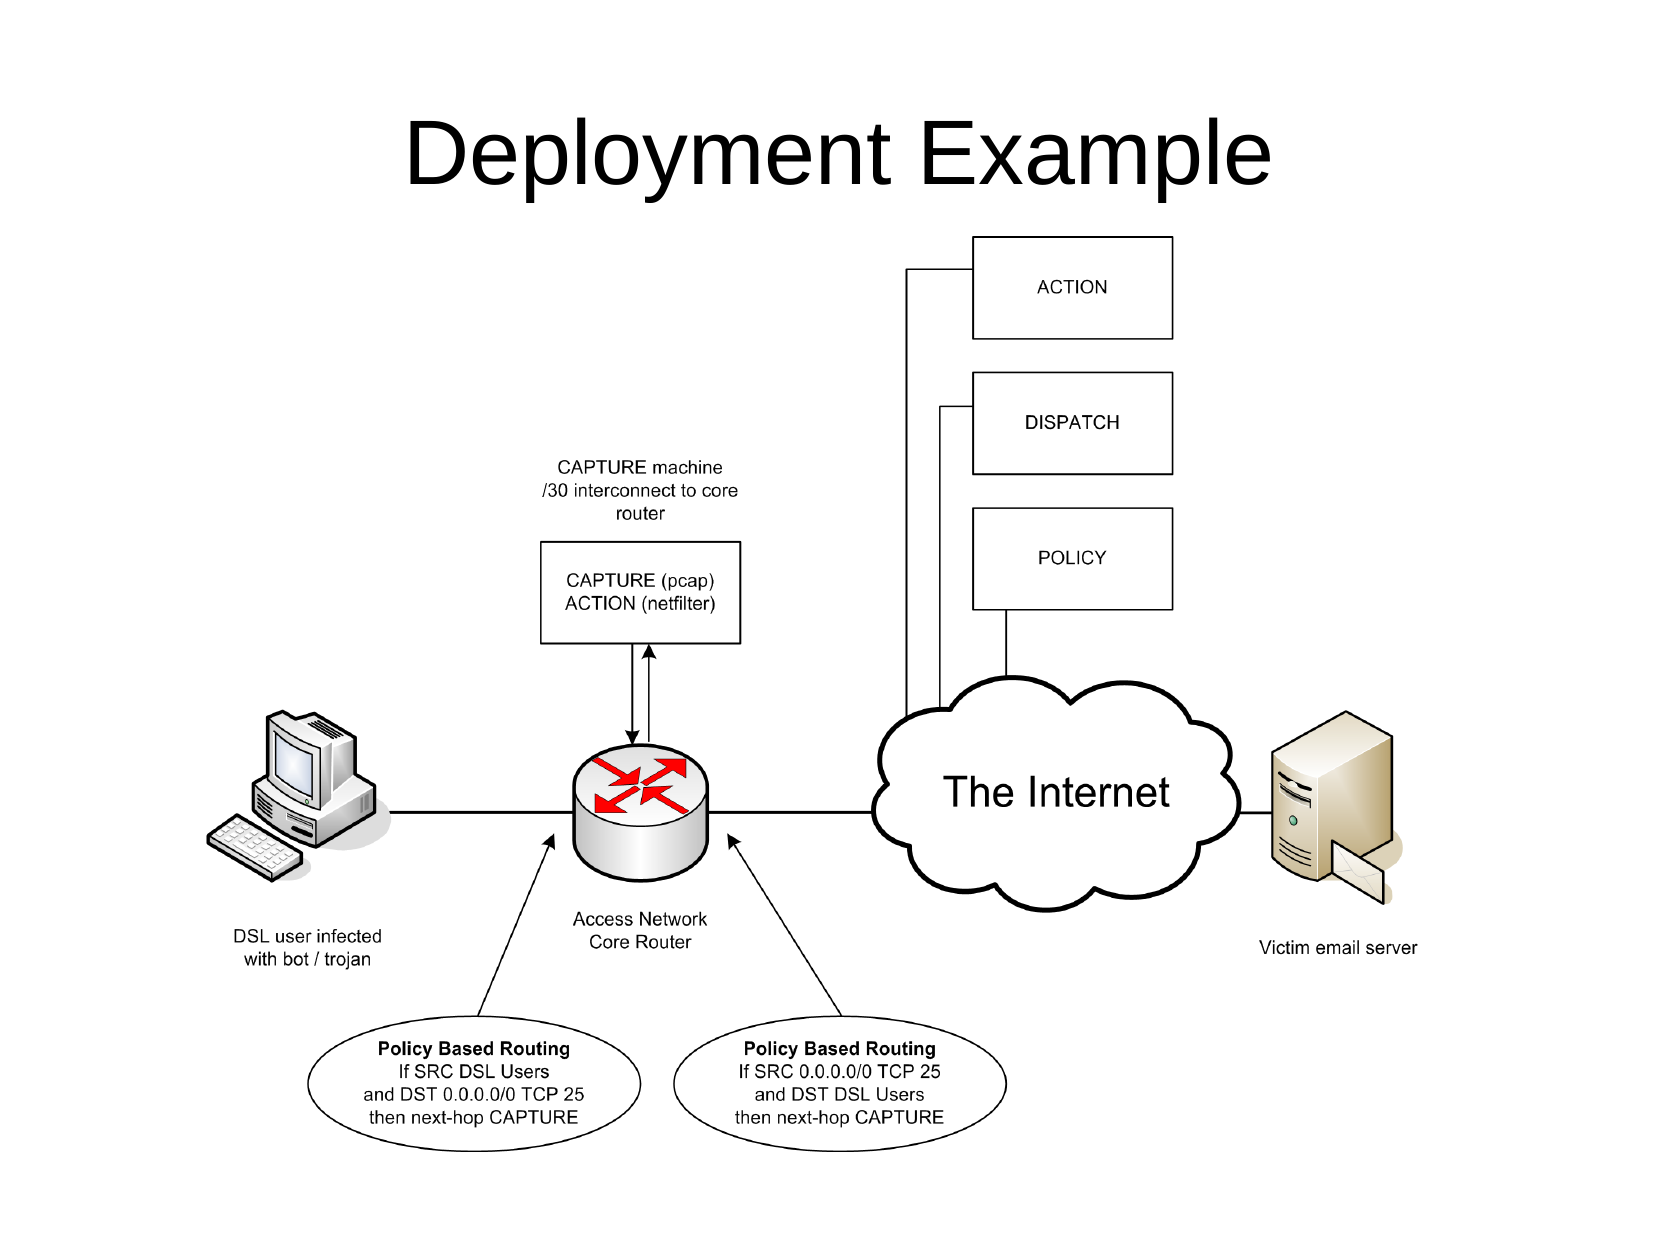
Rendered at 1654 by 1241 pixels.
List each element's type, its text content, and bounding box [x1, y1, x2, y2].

picture [206, 236, 1418, 1152]
title Deployment Example [82, 49, 1571, 257]
